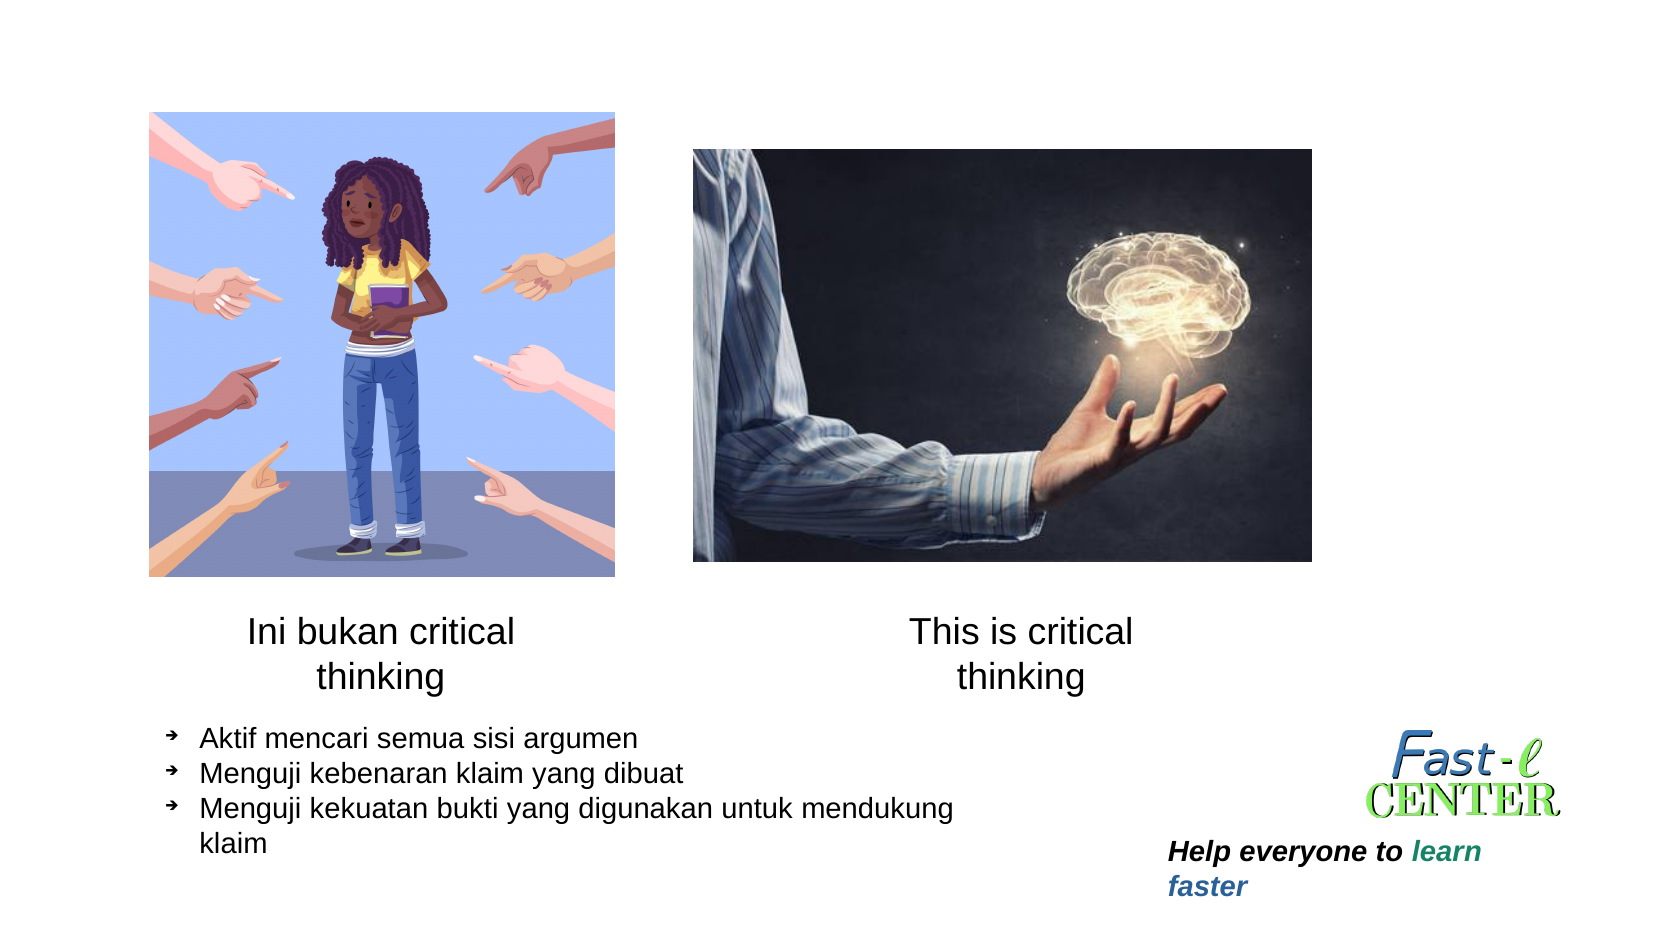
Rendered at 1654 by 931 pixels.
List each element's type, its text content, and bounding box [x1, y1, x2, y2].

picture [149, 112, 615, 577]
text_box Help everyone to learn faster [1153, 824, 1585, 873]
text_box Aktif mencari semua sisi argumen Menguji kebenaran klaim yang dibuat Menguji kekuatan bukti yang digunakan untuk mendukung klaim [149, 712, 1046, 825]
picture [693, 149, 1312, 562]
text_box Ini bukan critical thinking [162, 599, 599, 656]
picture [1366, 730, 1561, 820]
text_box This is critical thinking [824, 599, 1218, 656]
